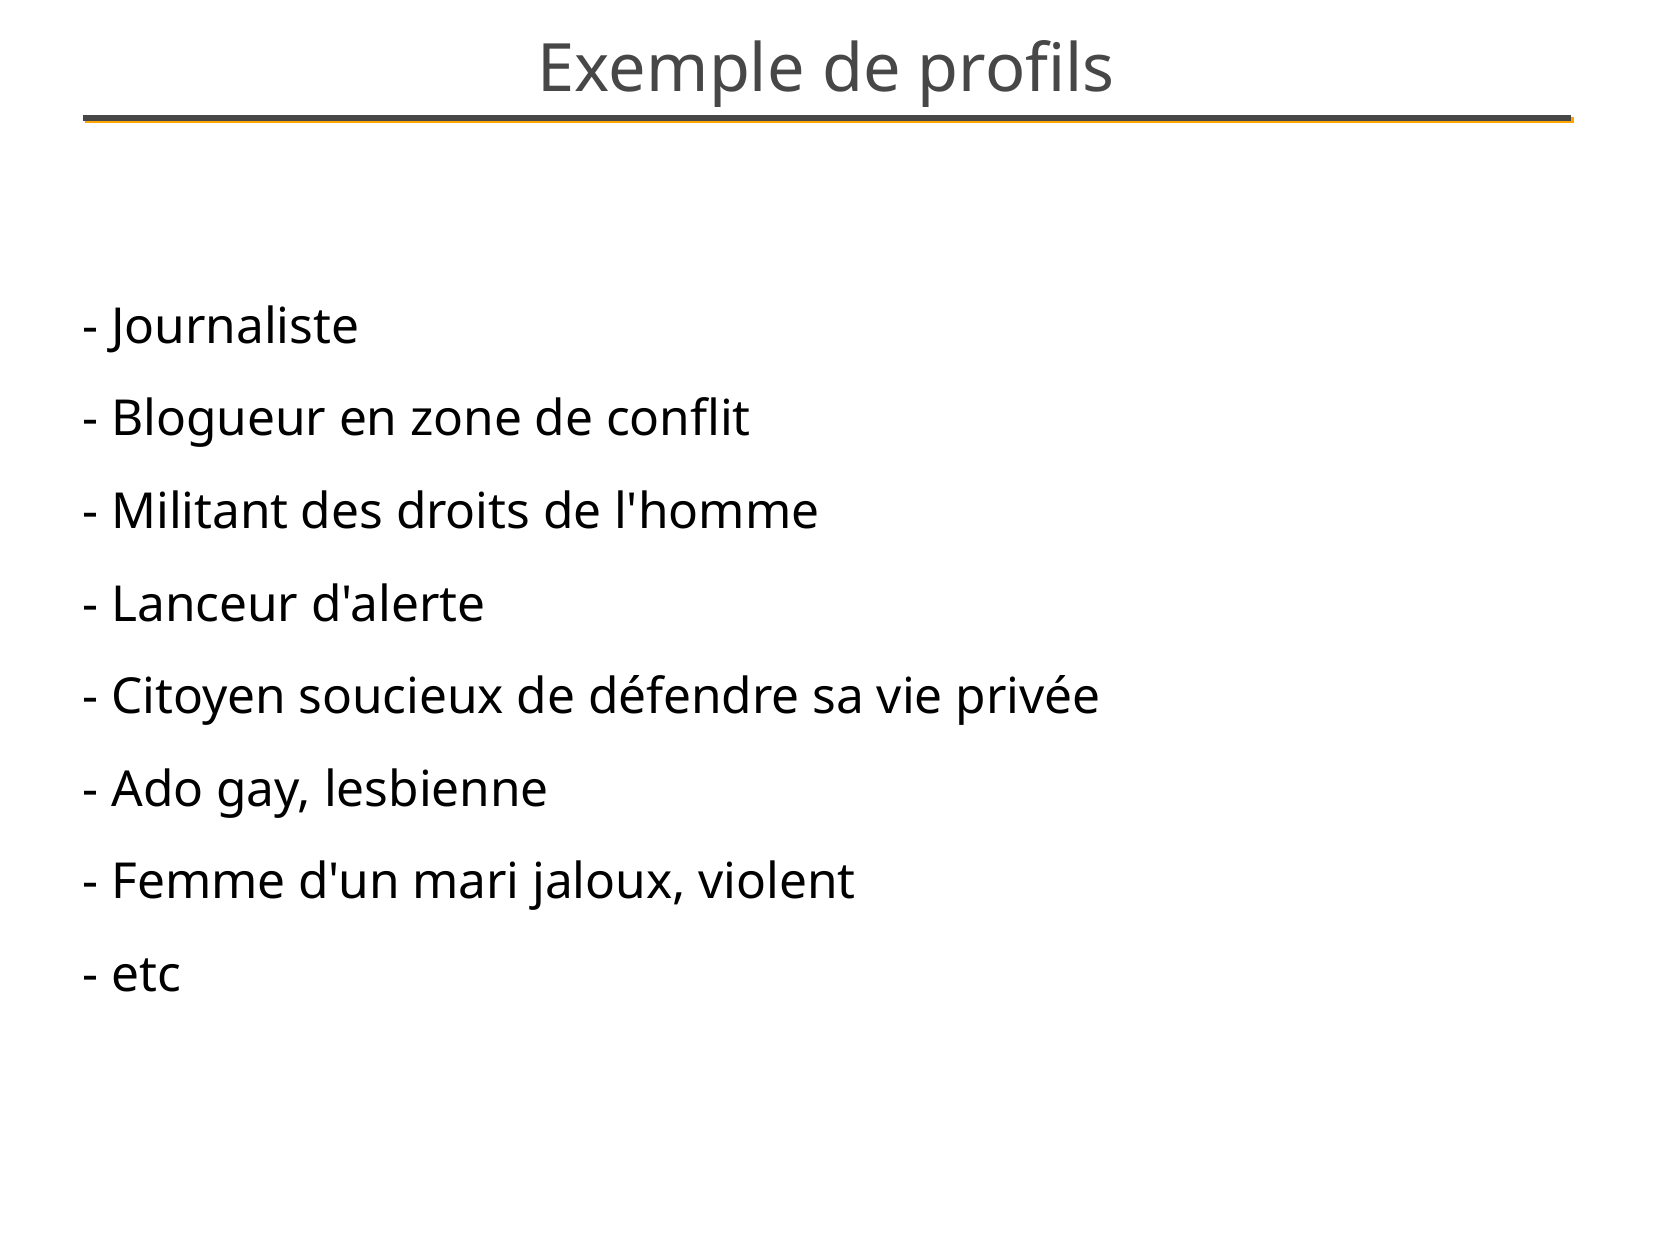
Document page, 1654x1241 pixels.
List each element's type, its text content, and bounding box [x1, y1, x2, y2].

list - Journaliste - Blogueur en zone de conflit - Militant des droits de l'homme - Lanceur d'alerte - Citoyen soucieux de défendre sa vie privée - Ado gay, lesbienne - Femme d'un mari jaloux, violent - etc [82, 290, 1571, 1010]
title Exemple de profils [82, 25, 1571, 107]
